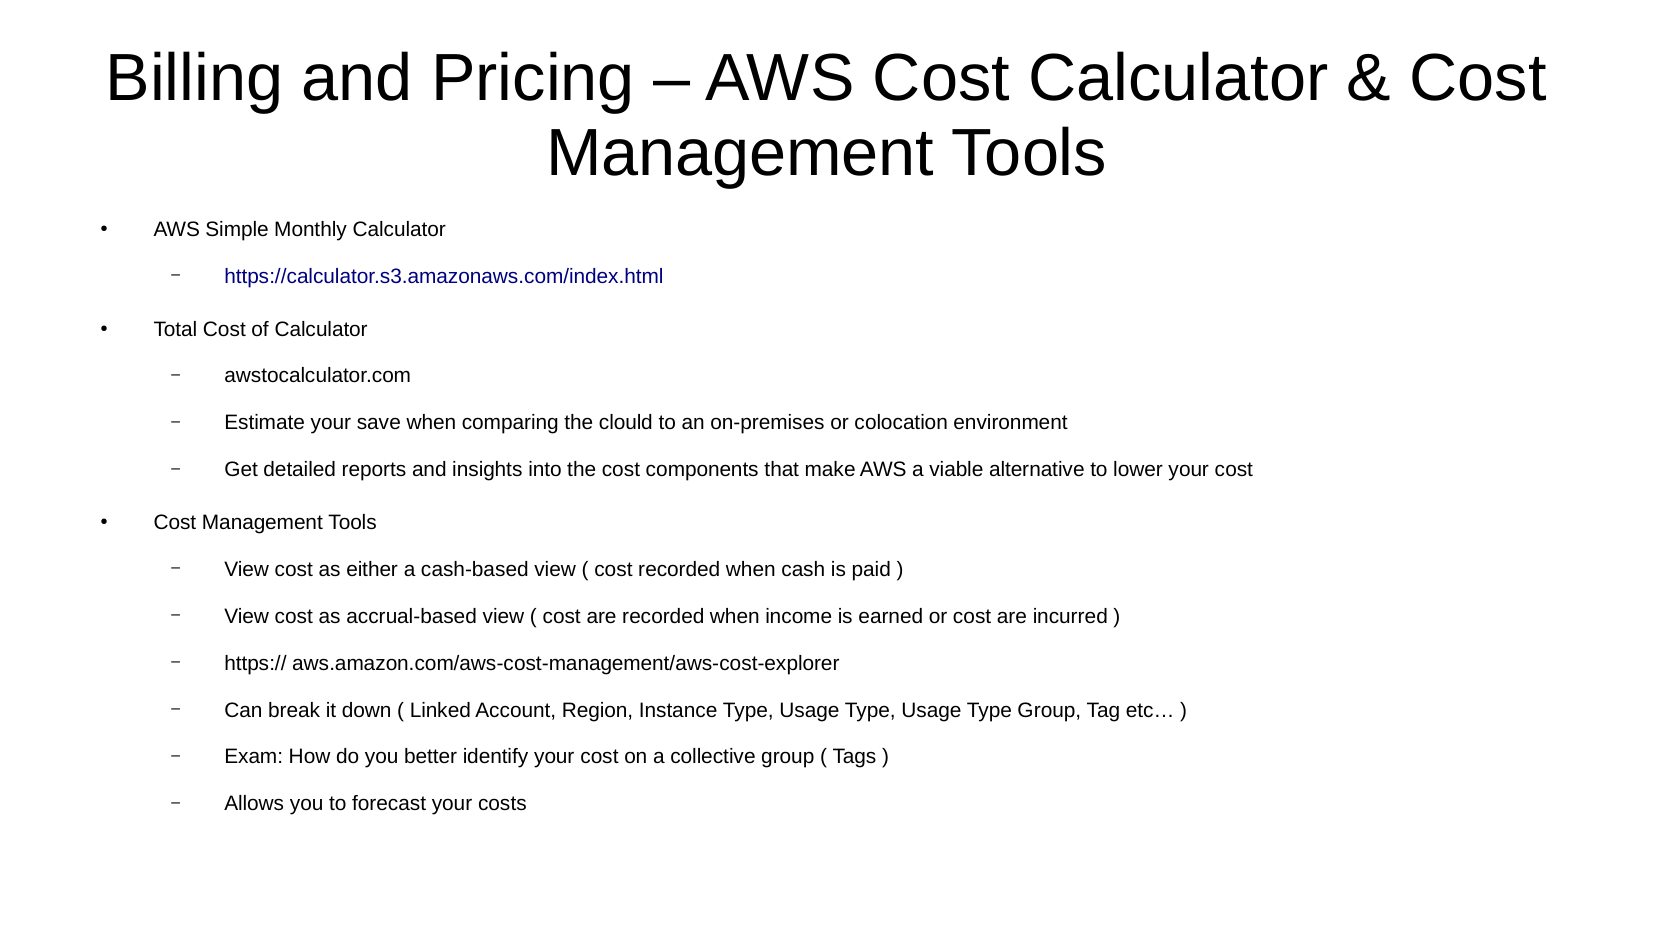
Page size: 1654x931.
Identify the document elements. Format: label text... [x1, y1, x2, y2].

title Billing and Pricing – AWS Cost Calculator & Cost Management Tools [82, 37, 1571, 193]
list AWS Simple Monthly Calculator https://calculator.s3.amazonaws.com/index.html Total Cost of Calculator awstocalculator.com Estimate your save when comparing the clould to an on-premises or colocation environment Get detailed reports and insights into the cost components that make AWS a viable alternative to lower your cost Cost Management Tools View cost as either a cash-based view ( cost recorded when cash is paid ) View cost as accrual-based view ( cost are recorded when income is earned or cost are incurred ) https:// aws.amazon.com/aws-cost-management/aws-cost-explorer Can break it down ( Linked Account, Region, Instance Type, Usage Type, Usage Type Group, Tag etc… ) Exam: How do you better identify your cost on a collective group ( Tags ) Allows you to forecast your costs [82, 217, 1621, 916]
